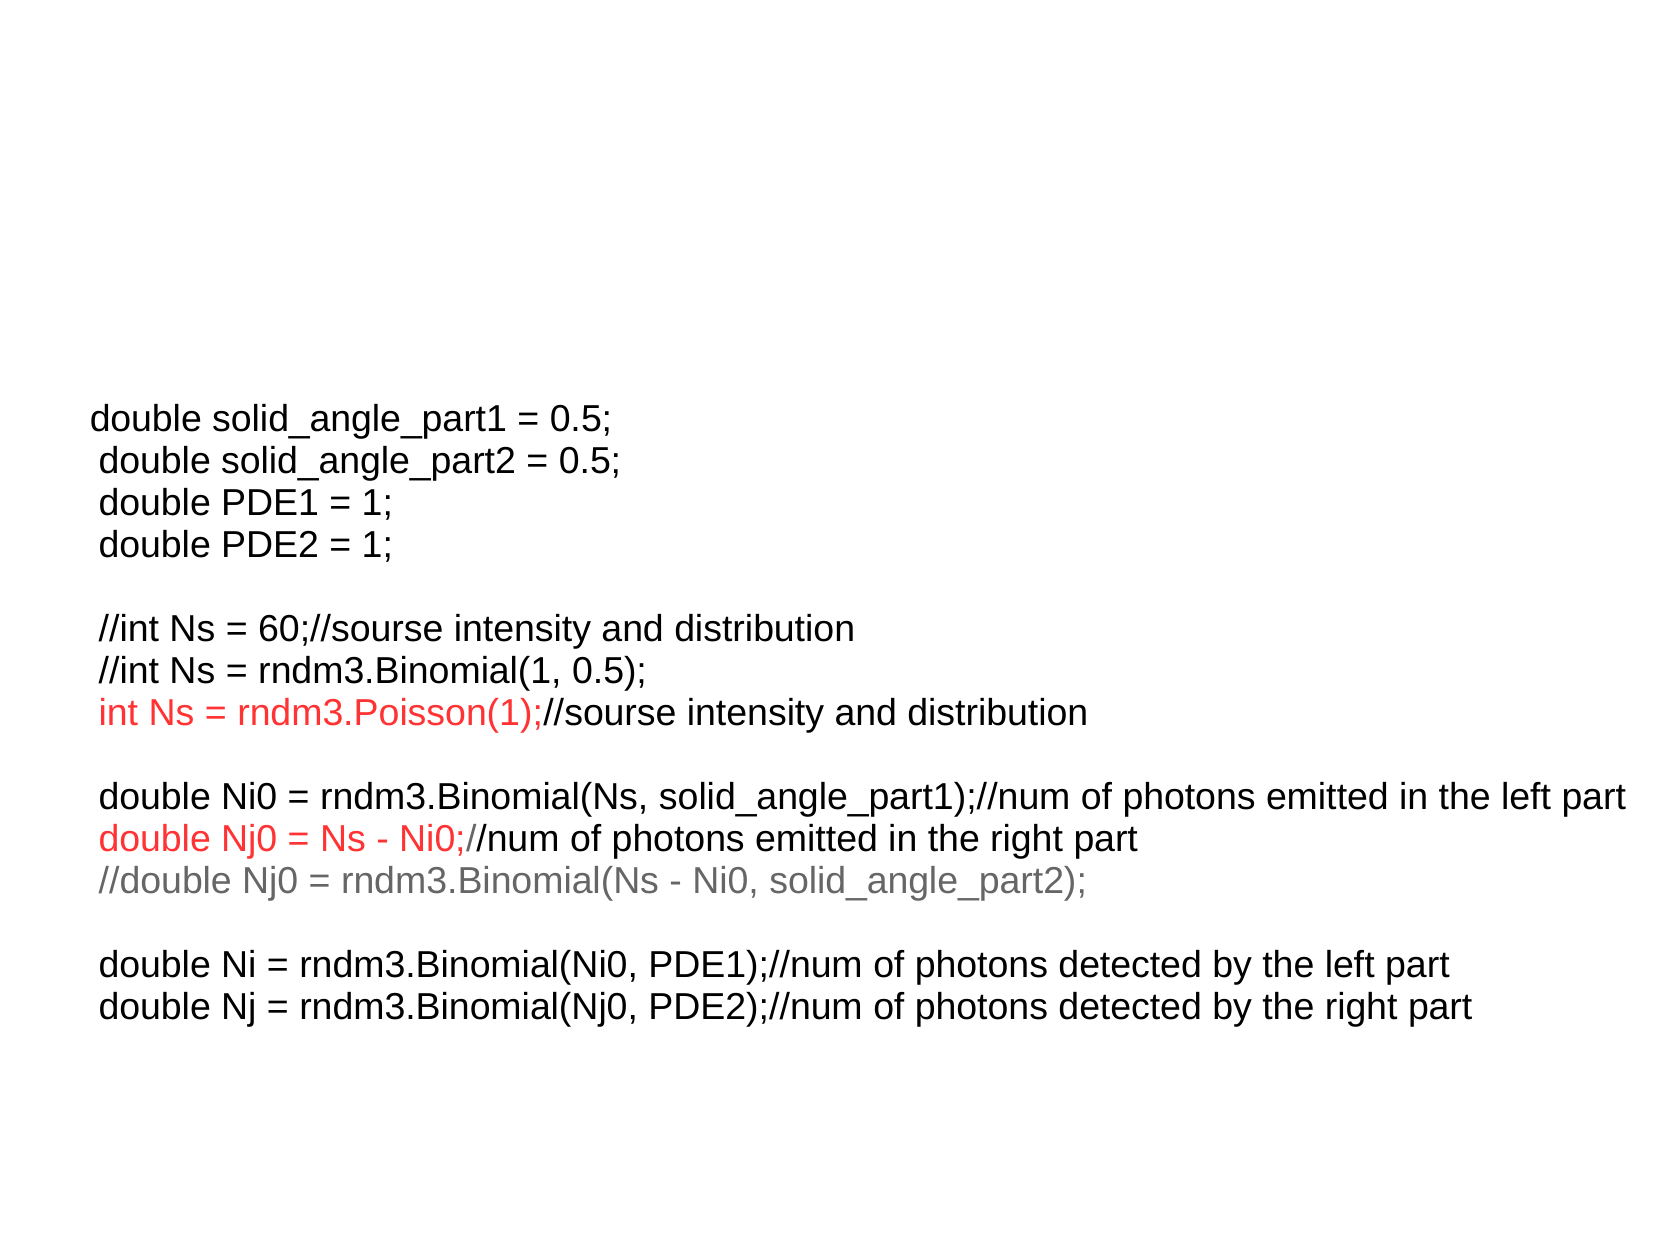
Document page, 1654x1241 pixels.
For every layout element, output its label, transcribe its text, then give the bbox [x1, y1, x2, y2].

text_box double solid_angle_part1 = 0.5; double solid_angle_part2 = 0.5; double PDE1 = 1; double PDE2 = 1; //int Ns = 60;//sourse intensity and distribution //int Ns = rndm3.Binomial(1, 0.5); int Ns = rndm3.Poisson(1);//sourse intensity and distribution double Ni0 = rndm3.Binomial(Ns, solid_angle_part1);//num of photons emitted in the left part double Nj0 = Ns - Ni0;//num of photons emitted in the right part //double Nj0 = rndm3.Binomial(Ns - Ni0, solid_angle_part2); double Ni = rndm3.Binomial(Ni0, PDE1);//num of photons detected by the left part double Nj = rndm3.Binomial(Nj0, PDE2);//num of photons detected by the right part [0, 390, 1654, 1035]
